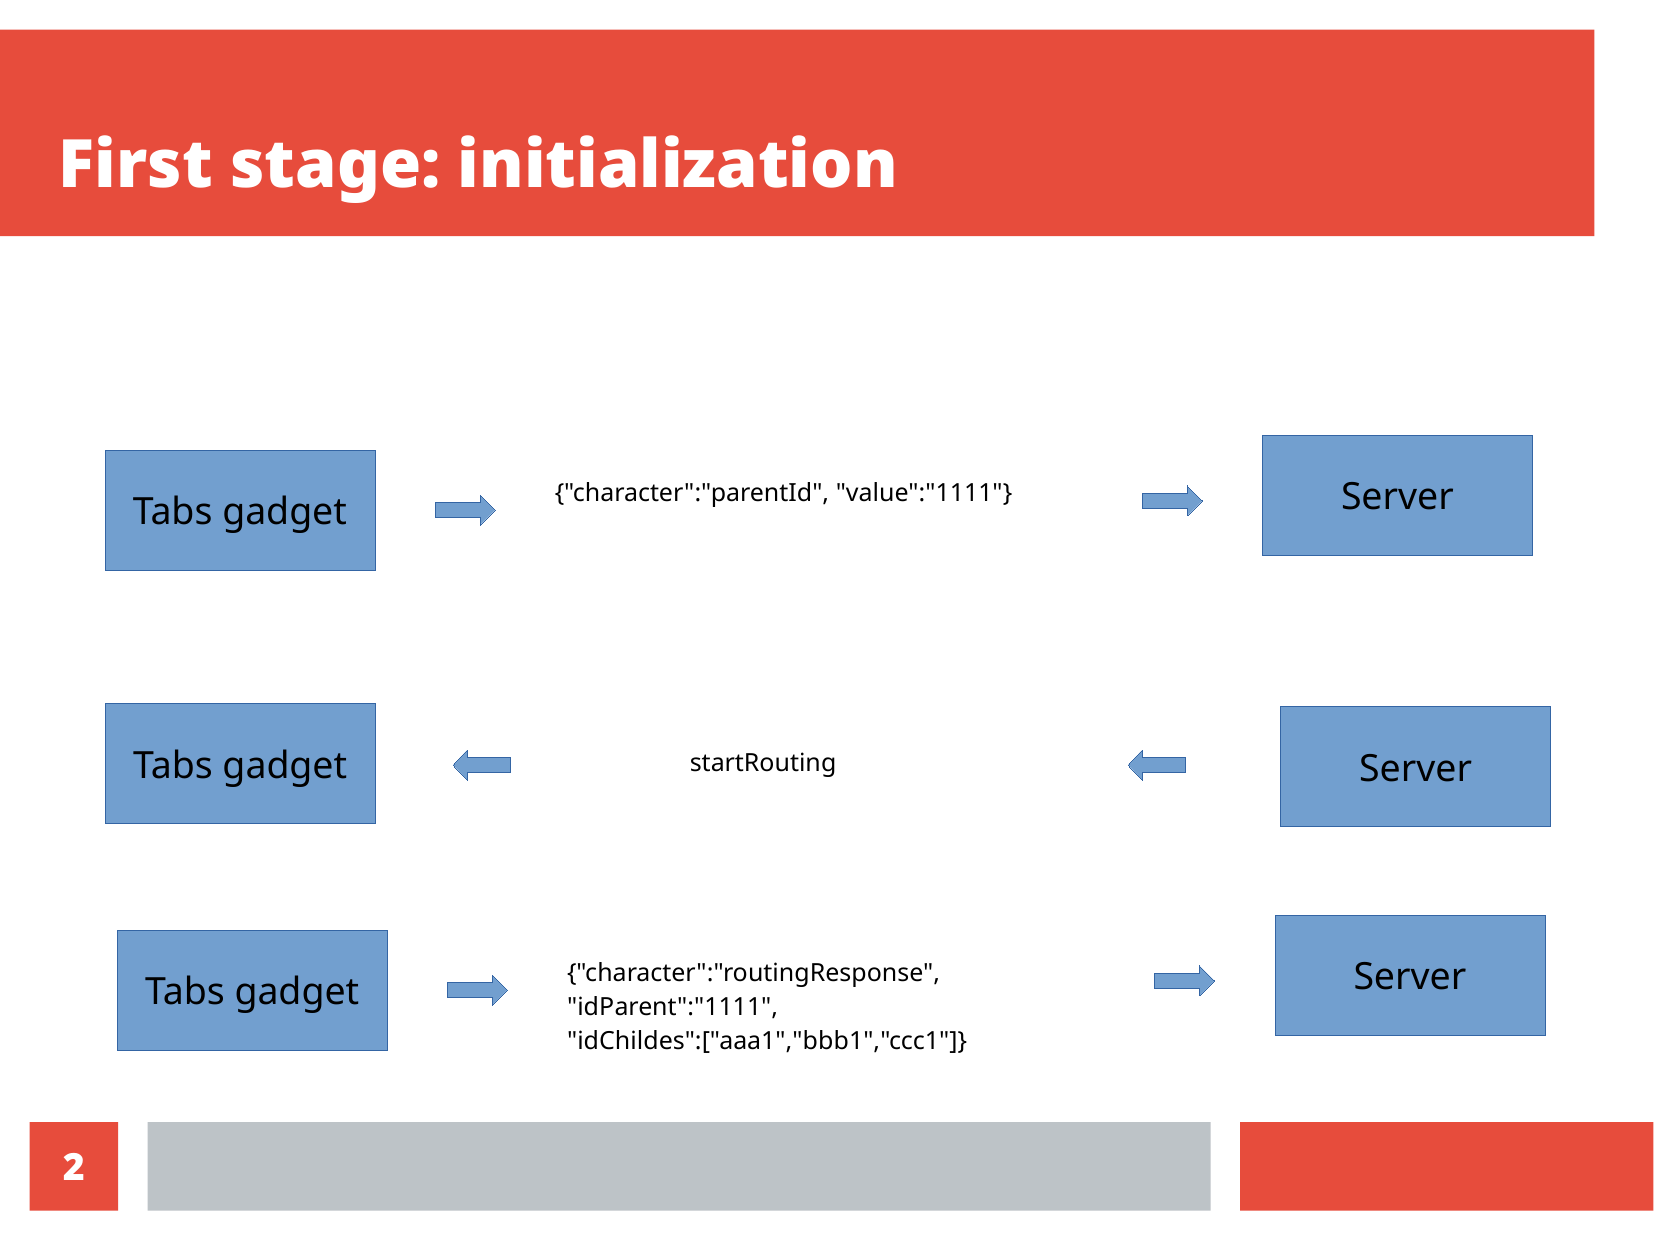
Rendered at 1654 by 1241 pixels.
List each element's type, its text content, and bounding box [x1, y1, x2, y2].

text_box Server [1262, 435, 1533, 556]
text_box [1142, 485, 1203, 516]
text_box [1154, 965, 1215, 996]
text_box {"character":"routingResponse", "idParent":"1111", "idChildes":["aaa1","bbb1","ccc1"]} [552, 947, 1123, 1051]
text_box [435, 495, 496, 526]
text_box [1128, 750, 1186, 781]
text_box startRouting [675, 737, 1246, 811]
text_box {"character":"parentId", "value":"1111"} [540, 467, 1111, 541]
text_box Tabs gadget [105, 703, 376, 824]
text_box [453, 750, 511, 781]
title First stage: initialization [59, 59, 1595, 207]
text_box Tabs gadget [105, 450, 376, 571]
text_box [447, 975, 508, 1006]
text_box Server [1275, 915, 1546, 1036]
text_box Tabs gadget [117, 930, 388, 1051]
text_box Server [1280, 706, 1551, 827]
